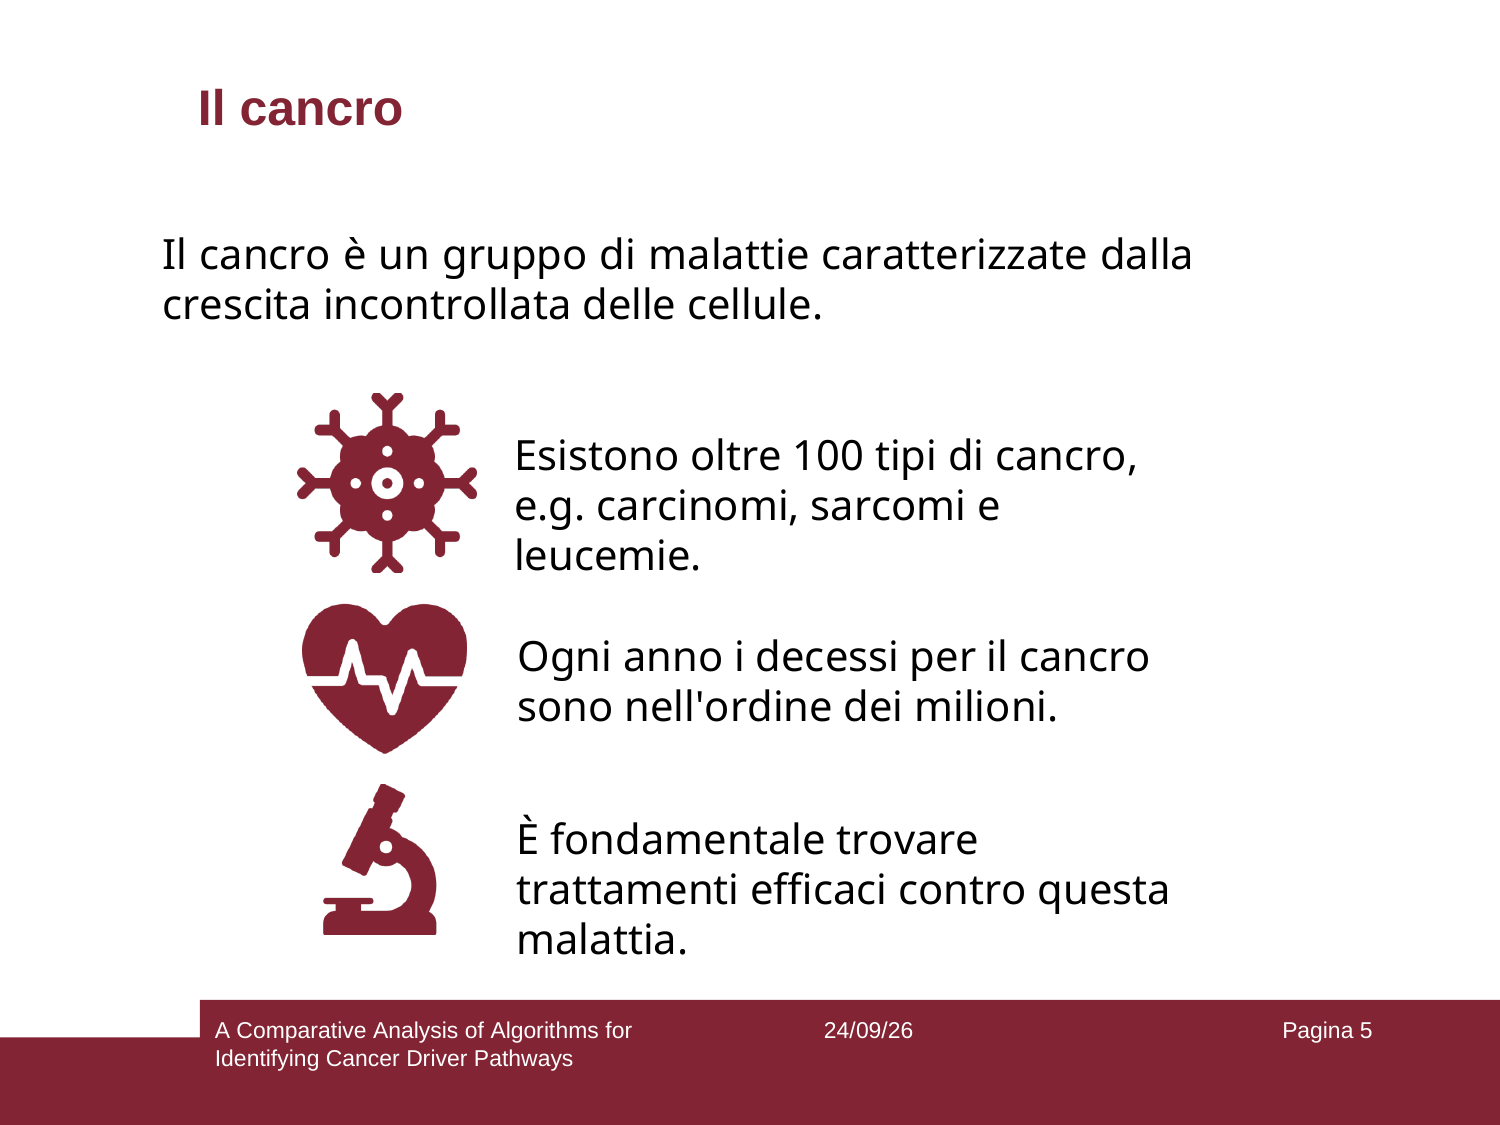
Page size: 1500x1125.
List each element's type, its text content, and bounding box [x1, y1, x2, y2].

picture [302, 596, 467, 761]
title Il cancro [183, 67, 1400, 150]
picture [304, 784, 455, 935]
text_box 22/10/24 [712, 1008, 1026, 1084]
text_box A Comparative Analysis of Algorithms for Identifying Cancer Driver Pathways [199, 1008, 676, 1084]
text_box È fondamentale trovare trattamenti efficaci contro questa malattia. [501, 805, 1213, 973]
picture [297, 393, 477, 573]
text_box Pagina <number> [1074, 1008, 1388, 1084]
text_box Esistono oltre 100 tipi di cancro, e.g. carcinomi, sarcomi e leucemie. [499, 421, 1206, 586]
text_box Ogni anno i decessi per il cancro sono nell'ordine dei milioni. [503, 622, 1203, 788]
text_box Il cancro è un gruppo di malattie caratterizzate dalla crescita incontrollata delle cellule. [147, 220, 1359, 336]
